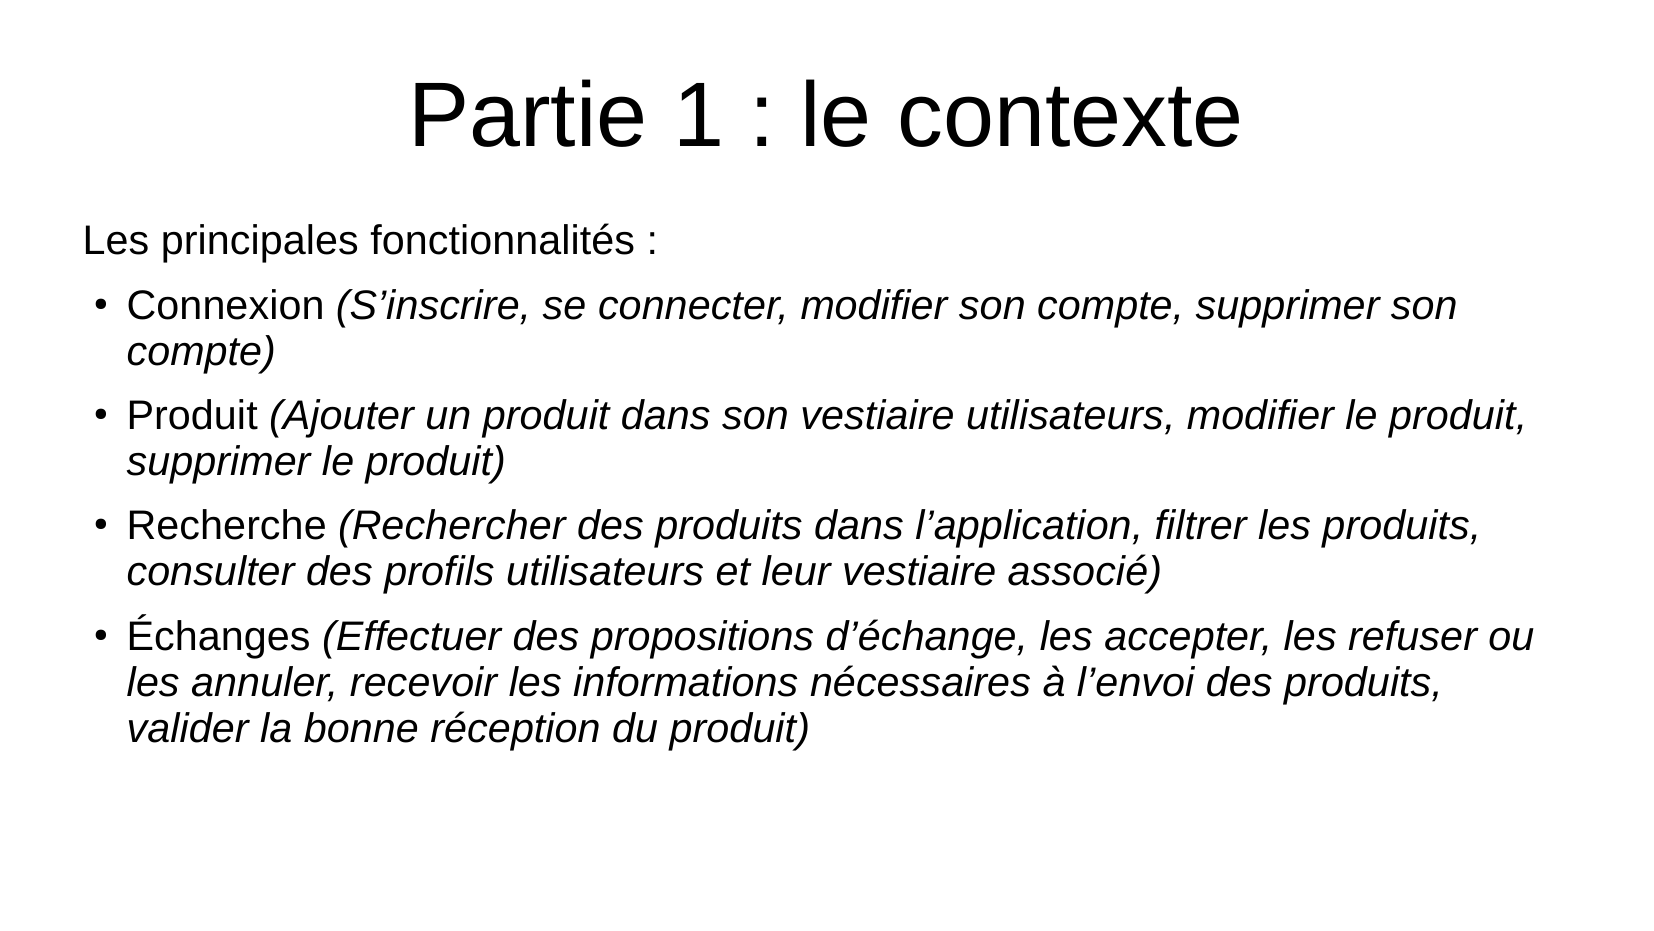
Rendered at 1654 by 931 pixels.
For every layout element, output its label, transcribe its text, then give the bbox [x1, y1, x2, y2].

list Les principales fonctionnalités : Connexion (S’inscrire, se connecter, modifier son compte, supprimer son compte) Produit (Ajouter un produit dans son vestiaire utilisateurs, modifier le produit, supprimer le produit) Recherche (Rechercher des produits dans l’application, filtrer les produits, consulter des profils utilisateurs et leur vestiaire associé) Échanges (Effectuer des propositions d’échange, les accepter, les refuser ou les annuler, recevoir les informations nécessaires à l’envoi des produits, valider la bonne réception du produit) [82, 217, 1571, 758]
title Partie 1 : le contexte [82, 37, 1571, 193]
